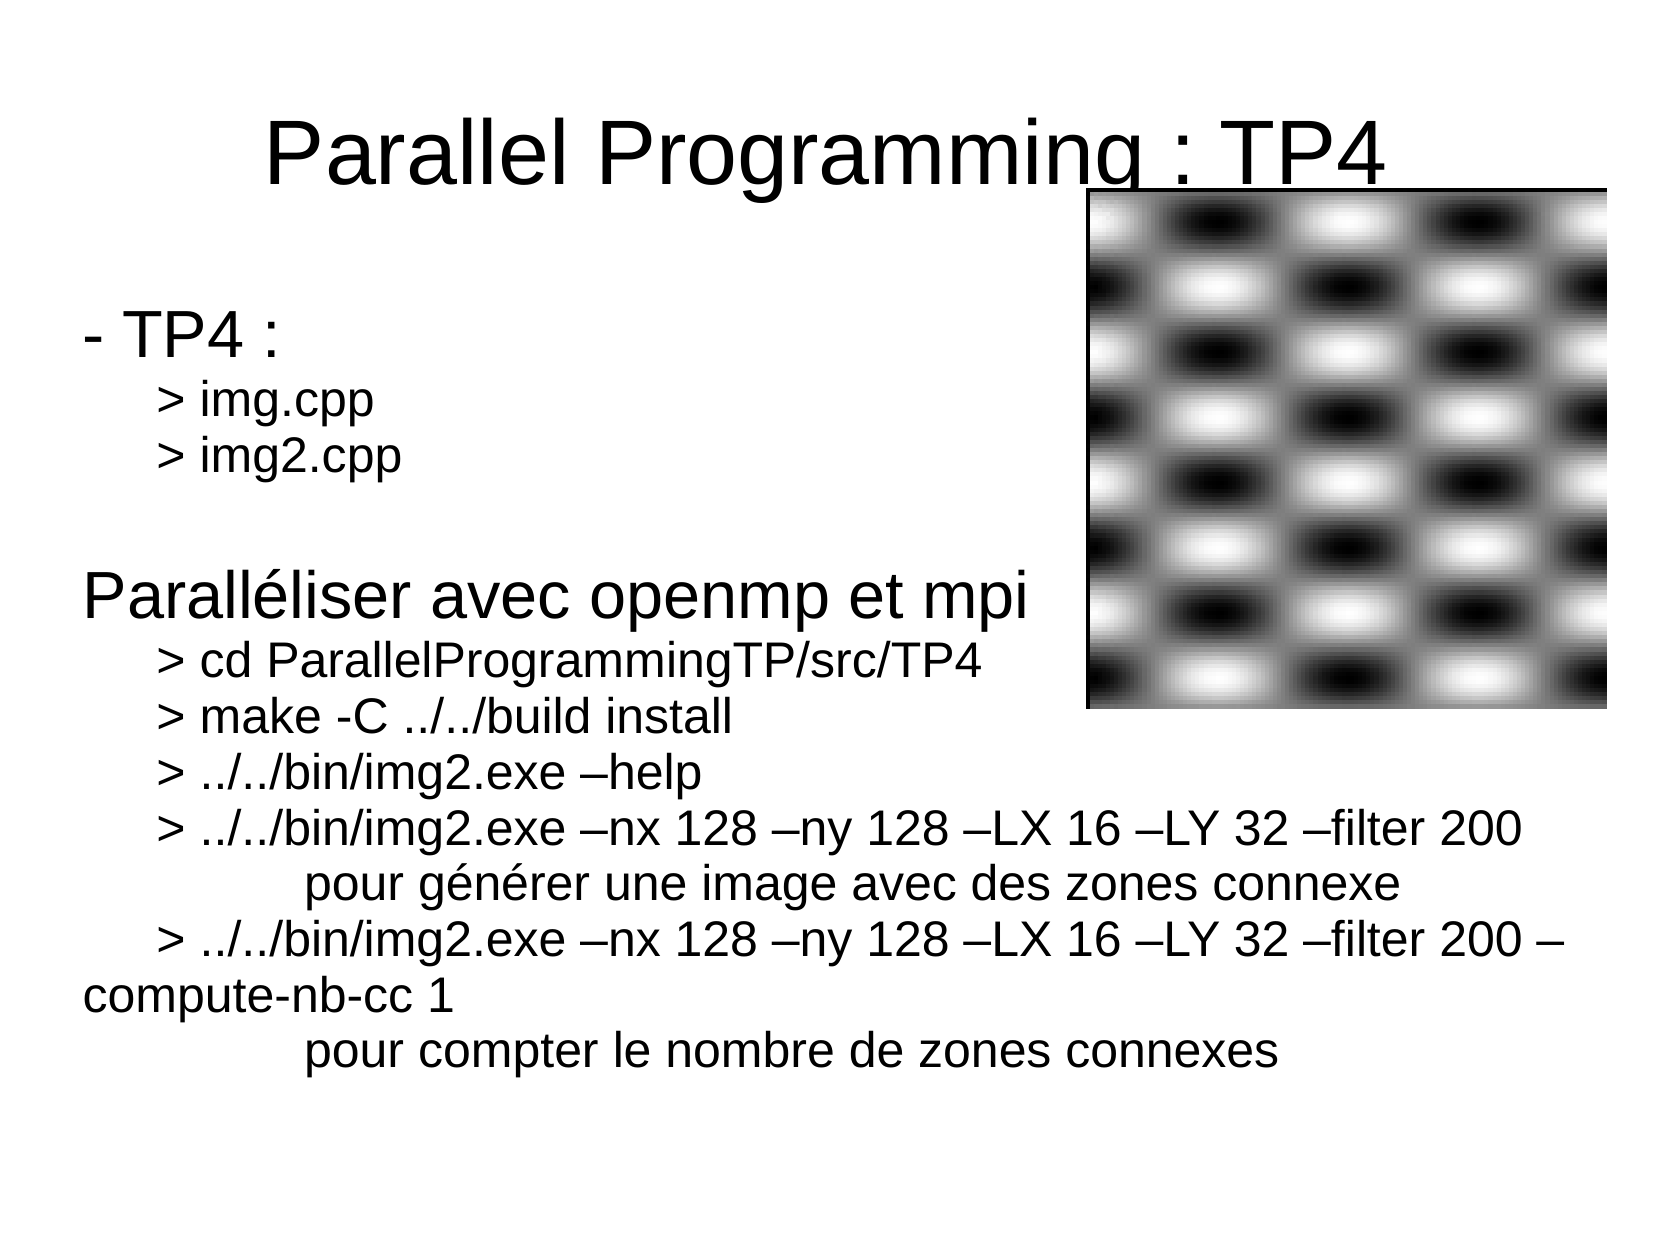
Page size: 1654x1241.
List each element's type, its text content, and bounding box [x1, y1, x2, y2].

title Parallel Programming : TP4 [82, 49, 1571, 222]
picture [1086, 188, 1607, 709]
subtitle - TP4 : > img.cpp > img2.cpp Paralléliser avec openmp et mpi > cd ParallelProgrammingTP/src/TP4 > make -C ../../build install > ../../bin/img2.exe –help > ../../bin/img2.exe –nx 128 –ny 128 –LX 16 –LY 32 –filter 200 pour générer une image avec des zones connexe > ../../bin/img2.exe –nx 128 –ny 128 –LX 16 –LY 32 –filter 200 –compute-nb-cc 1 pour compter le nombre de zones connexes [82, 222, 1571, 1078]
